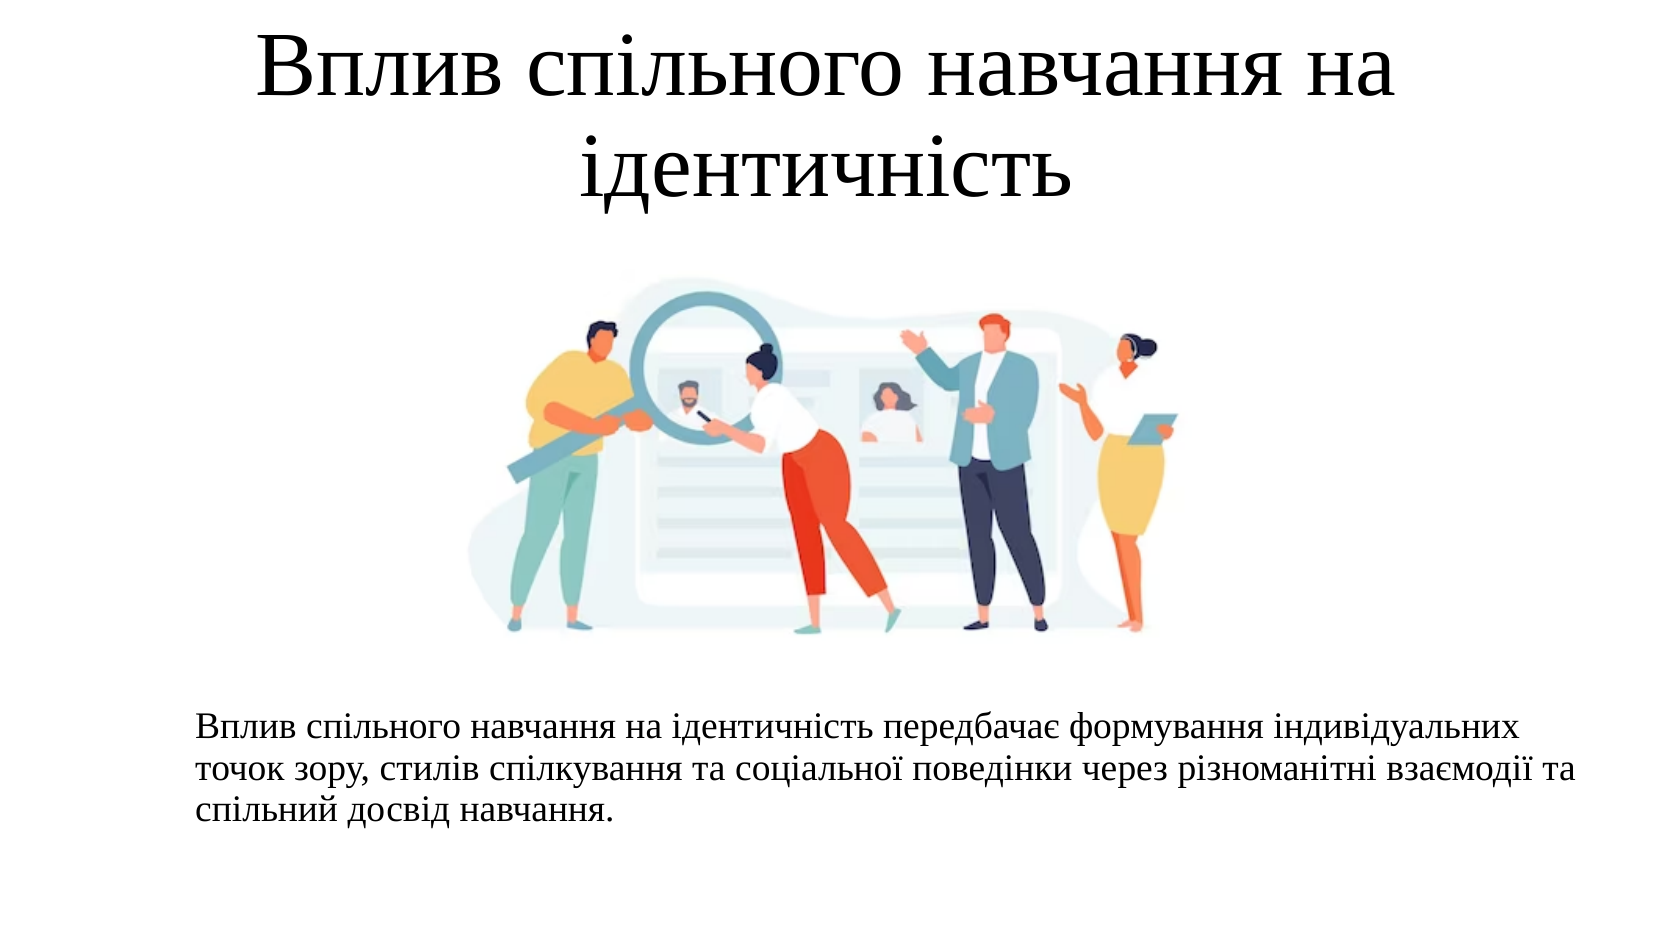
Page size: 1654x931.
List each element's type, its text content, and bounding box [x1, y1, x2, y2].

list Вплив спільного навчання на ідентичність передбачає формування індивідуальних точок зору, стилів спілкування та соціальної поведінки через різноманітні взаємодії та спільний досвід навчання. [124, 705, 1613, 863]
title Вплив спільного навчання на ідентичність [82, 12, 1571, 218]
picture [334, 218, 1313, 705]
